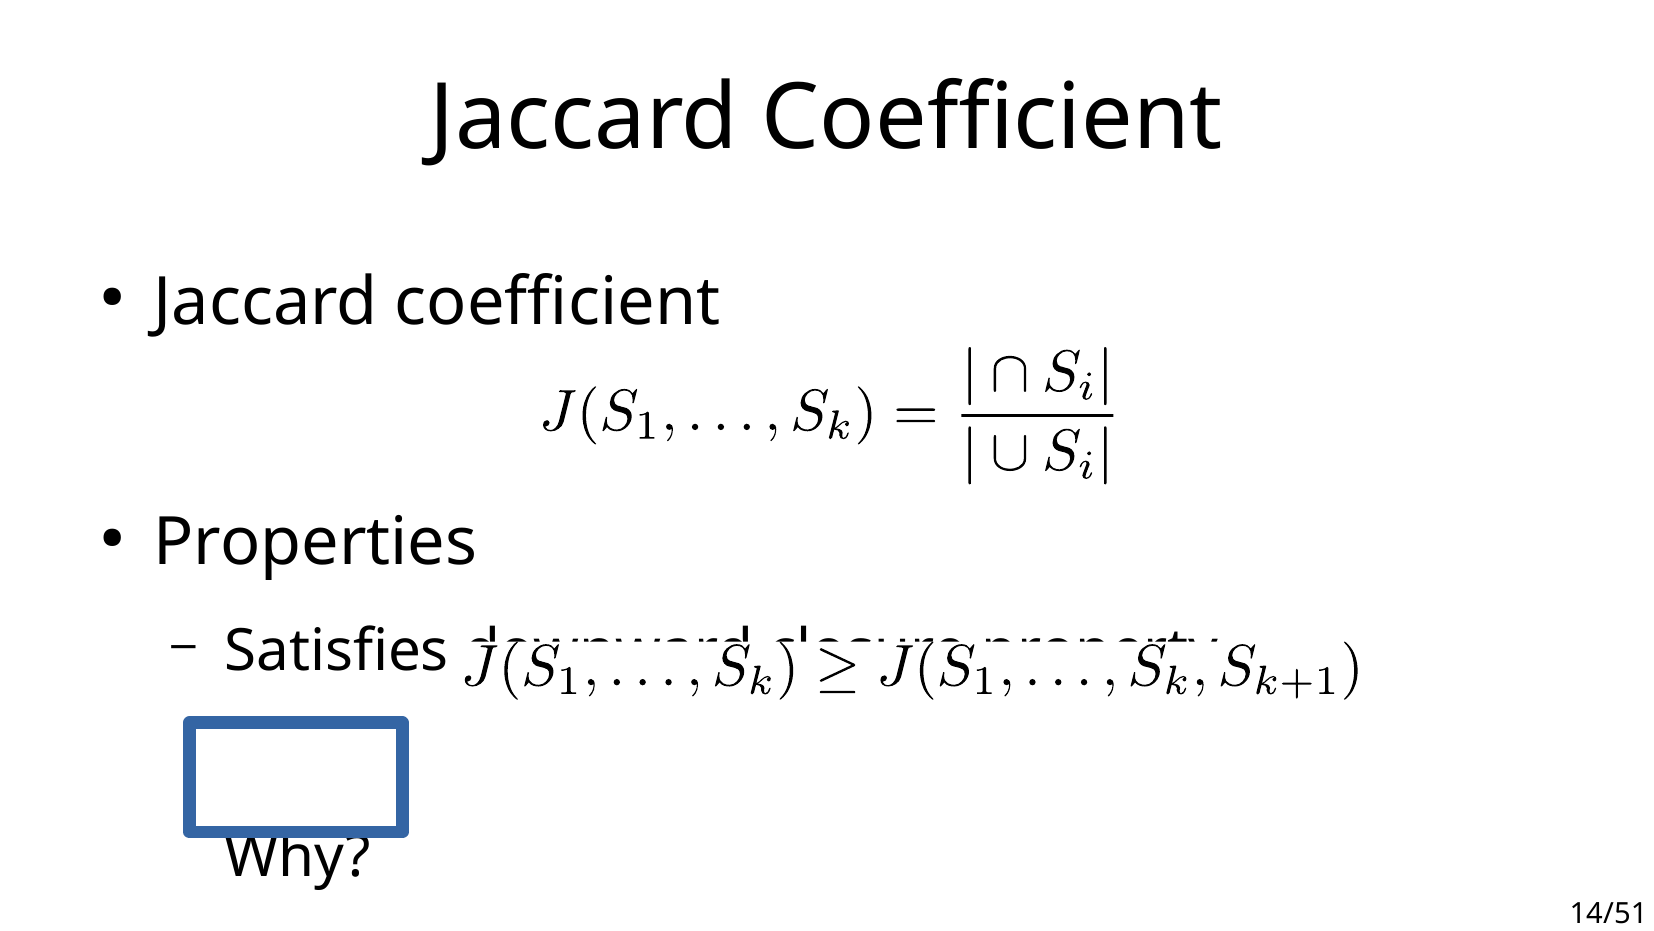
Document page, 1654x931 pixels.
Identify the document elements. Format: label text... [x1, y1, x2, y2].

text_box [538, 347, 1114, 485]
list Jaccard coefficient Properties Satisfies downward closure property Why? [82, 253, 1571, 901]
title Jaccard Coefficient [82, 1, 1571, 226]
text_box [460, 641, 1364, 700]
